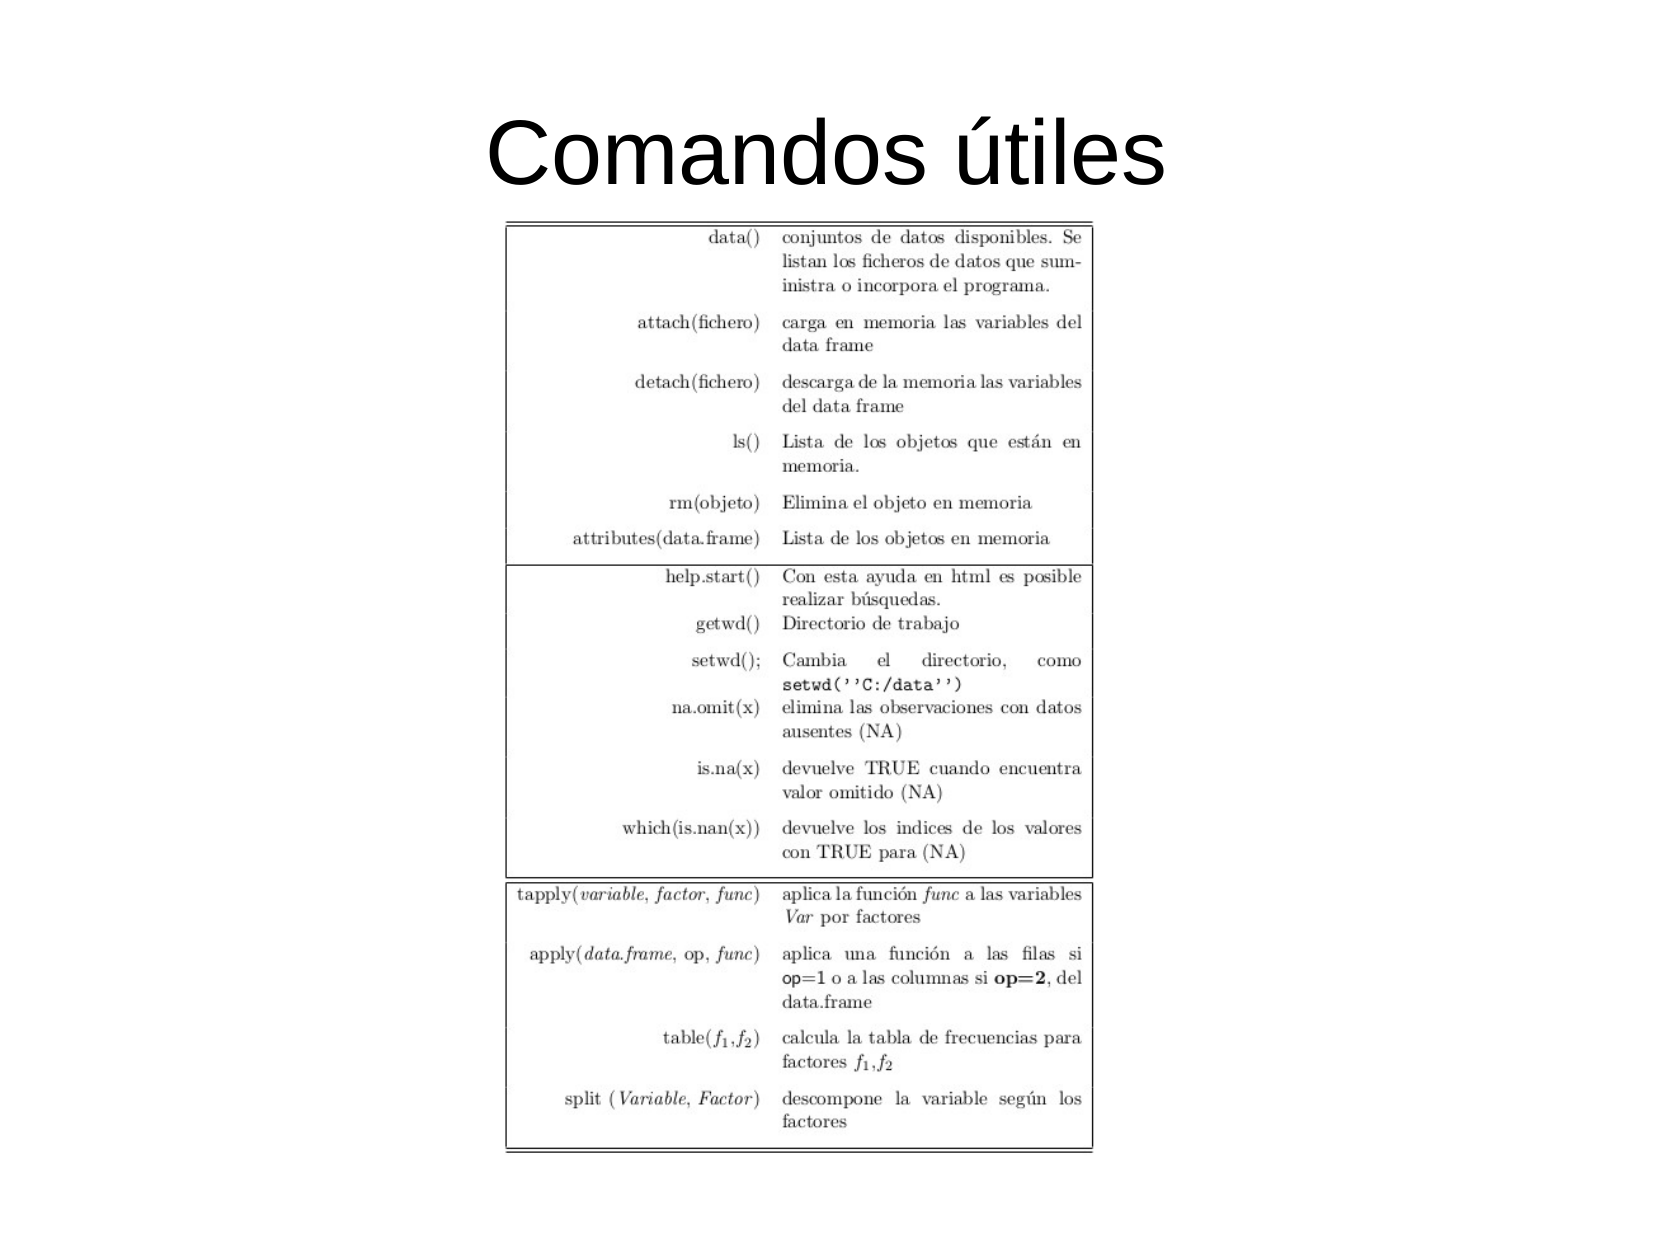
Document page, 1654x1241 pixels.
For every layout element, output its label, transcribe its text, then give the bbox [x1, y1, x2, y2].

picture [484, 200, 1134, 1158]
title Comandos útiles [82, 49, 1571, 257]
